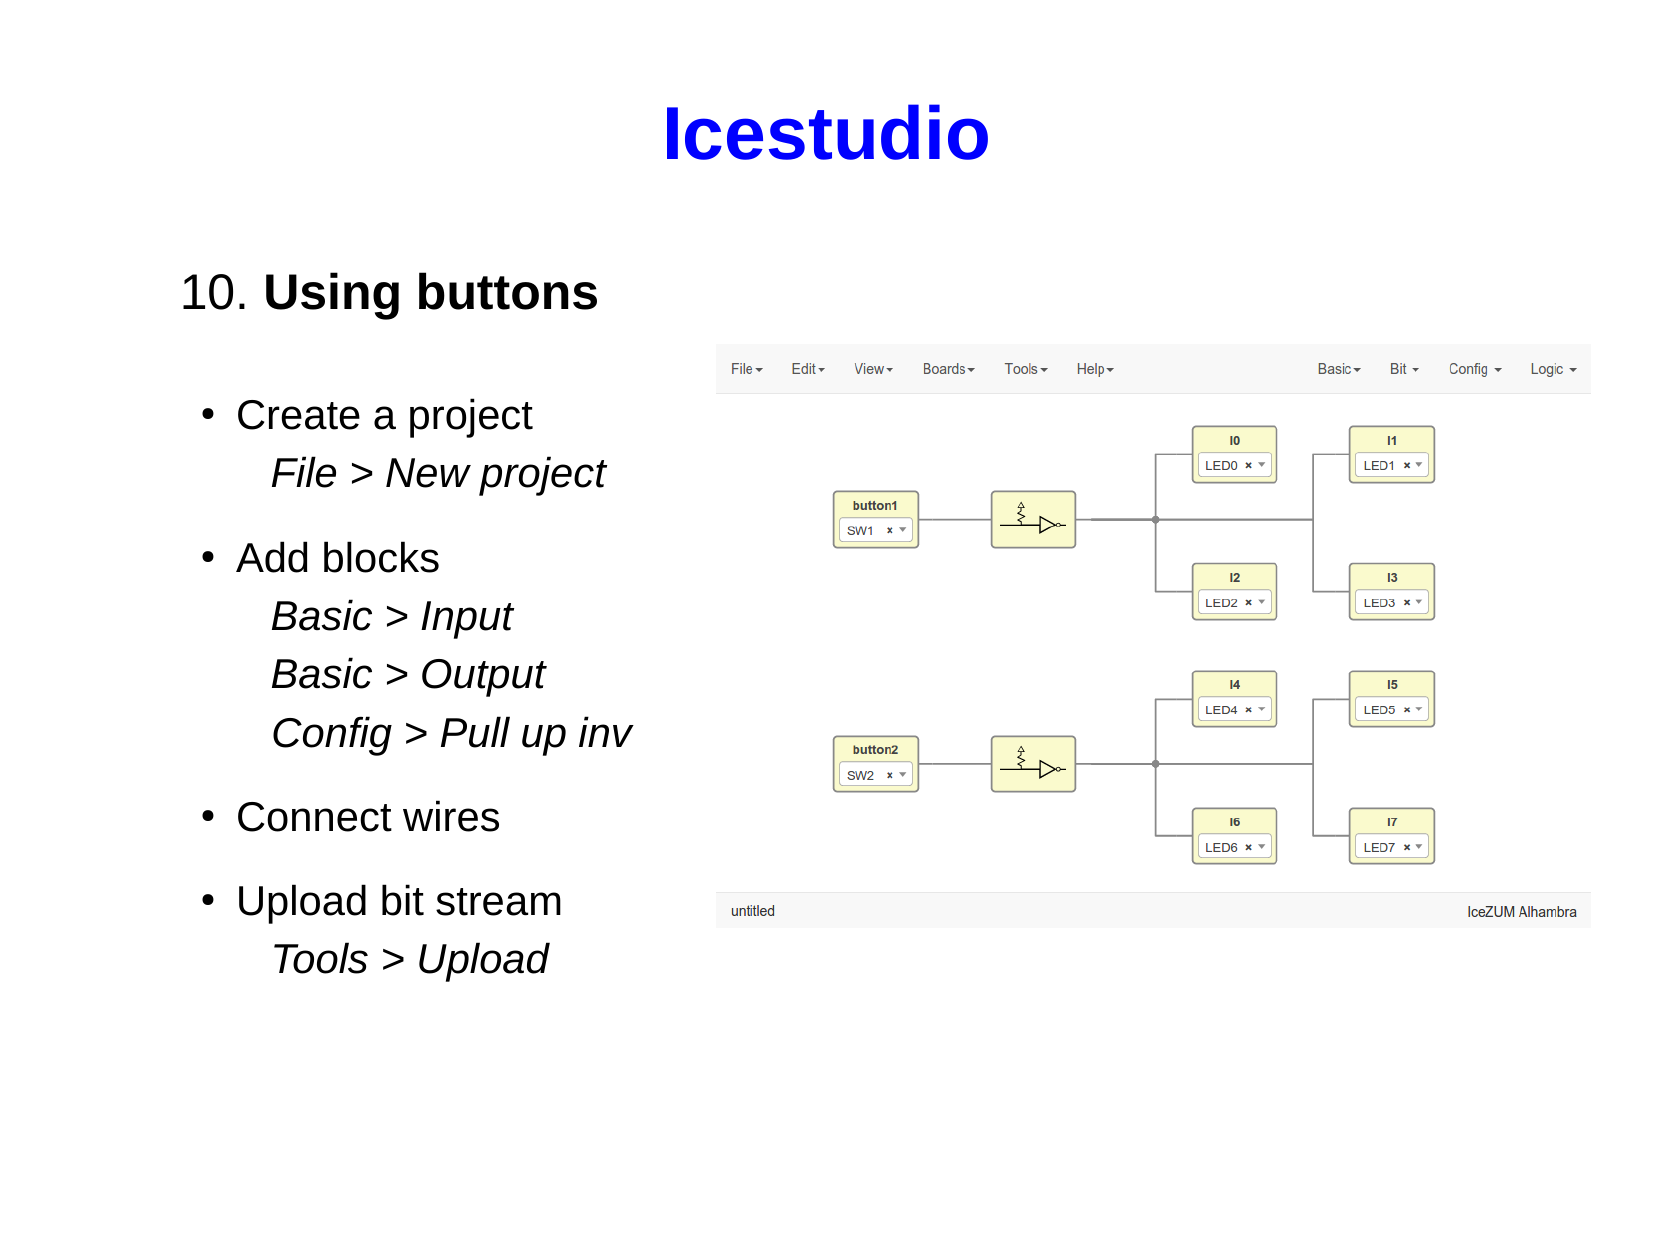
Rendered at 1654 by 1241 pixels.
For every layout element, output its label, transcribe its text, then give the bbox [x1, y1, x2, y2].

title Icestudio [82, 30, 1571, 238]
picture [716, 344, 1591, 928]
text_box 10. Using buttons [165, 239, 665, 345]
text_box Create a project File > New project Add blocks Basic > Input Basic > Output Config > Pull up inv Connect wires Upload bit stream Tools > Upload [185, 384, 1486, 1192]
